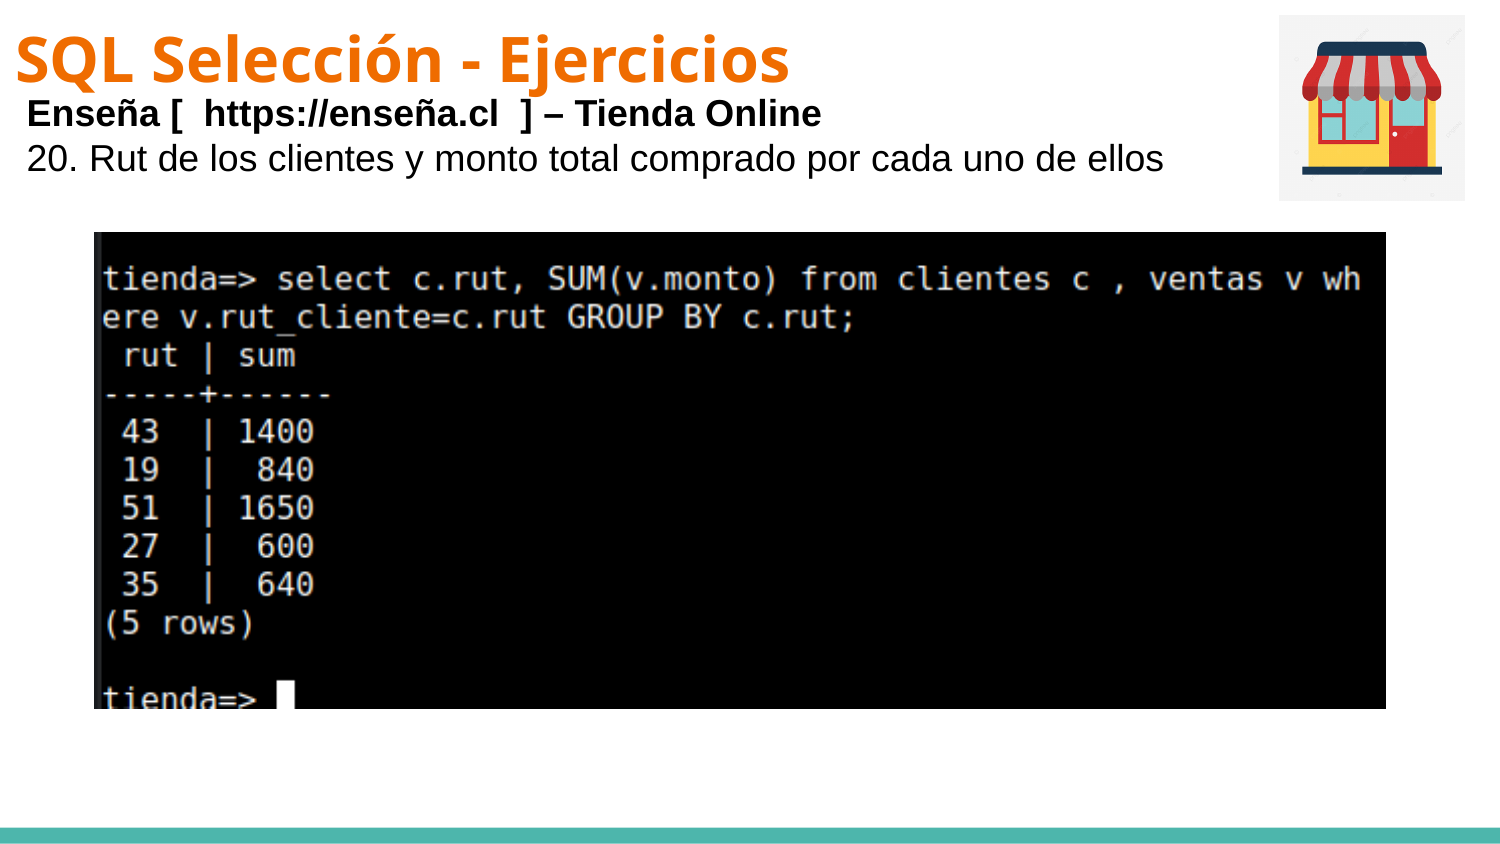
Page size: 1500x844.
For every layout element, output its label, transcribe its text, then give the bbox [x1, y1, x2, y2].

text_box Enseña [ https://enseña.cl ] – Tienda Online [11, 84, 1279, 129]
picture [1279, 15, 1465, 201]
picture [94, 232, 1386, 709]
text_box 20. Rut de los clientes y monto total comprado por cada uno de ellos [11, 129, 1430, 229]
title SQL Selección - Ejercicios [0, 0, 1398, 116]
